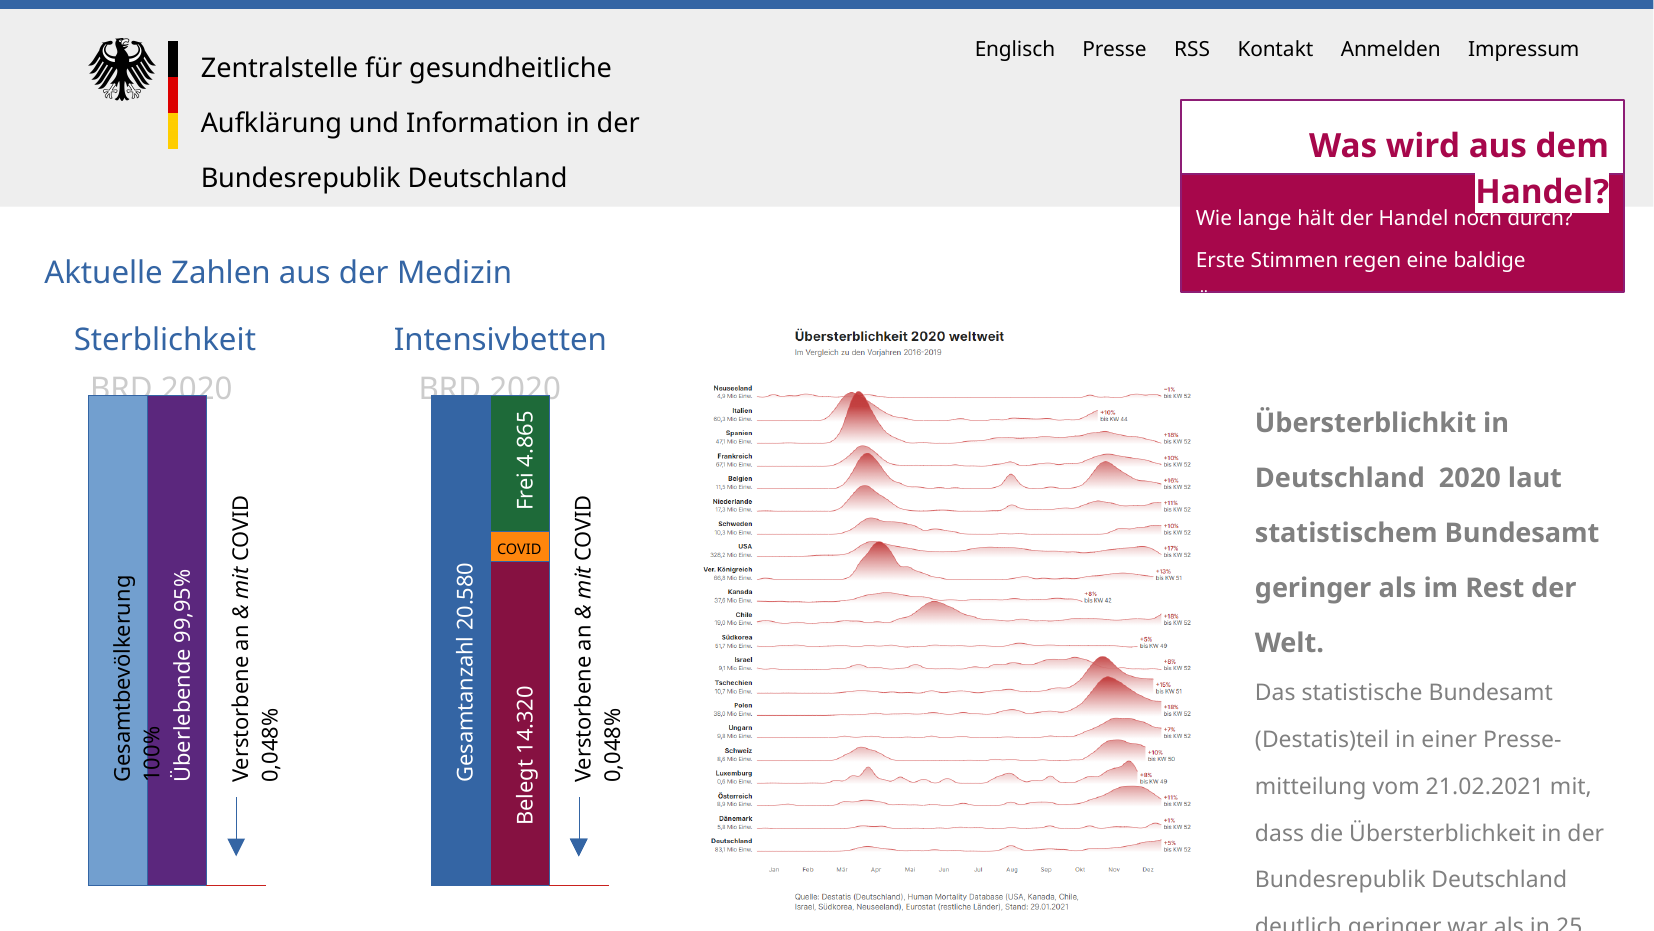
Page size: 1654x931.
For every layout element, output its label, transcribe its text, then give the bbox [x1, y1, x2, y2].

text_box Wie lange hält der Handel noch durch? Erste Stimmen regen eine baldige Öffnung an. > Mehr [1181, 181, 1625, 293]
text_box Was wird aus dem Handel? [1181, 114, 1625, 181]
text_box Gesamtbevölkerung 100% [99, 501, 136, 798]
text_box [0, 9, 1654, 207]
text_box Gesamtanzahl 20.580 [441, 501, 479, 798]
text_box Verstorbene an & mit COVID 0,048% [217, 413, 276, 798]
title Zentralstelle für gesundheitliche Aufklärung und Information in der Bundesrepublik Deutschland [200, 30, 650, 186]
picture [168, 41, 178, 149]
text_box Überlebende 99,95% [159, 501, 197, 798]
text_box Verstorbene an & mit COVID 0,048% [559, 413, 619, 798]
text_box Übersterblichkit in Deutschland 2020 laut statistischem Bundesamt geringer als im Rest der Welt. Das statistische Bundesamt (Destatis)teil in einer Presse-mitteilung vom 21.02.2021 mit, dass die Übersterblichkeit in der Bundesrepublik Deutschland deutlich geringer war als in 25 vergleichbaren Nationen. >Mehr [1240, 391, 1625, 931]
text_box Aktuelle Zahlen aus der Medizin [29, 236, 1181, 287]
text_box Frei 4.865 [501, 390, 561, 532]
text_box COVID [478, 531, 560, 562]
text_box [431, 395, 550, 886]
text_box [88, 395, 207, 886]
text_box Sterblichkeit Intensivbetten BRD 2020 BRD 2020 [59, 303, 1625, 391]
picture [88, 38, 156, 101]
picture [696, 324, 1202, 915]
text_box Belegt 14.320 [501, 649, 561, 863]
text_box Englisch Presse RSS Kontakt Anmelden Impressum [915, 26, 1595, 62]
